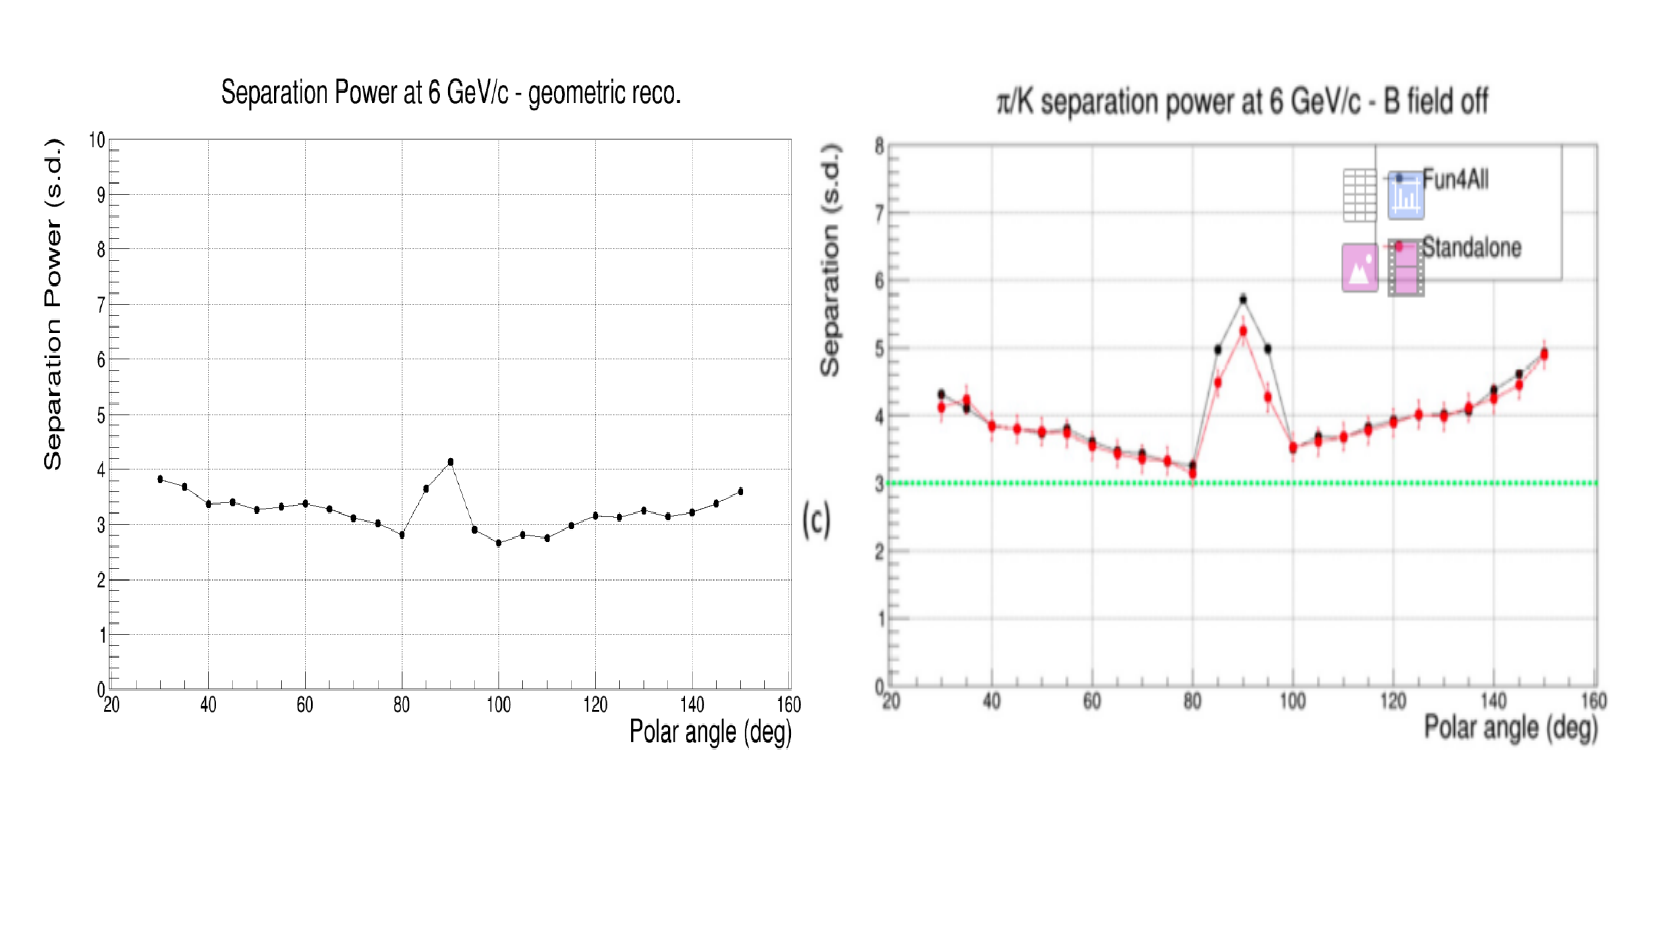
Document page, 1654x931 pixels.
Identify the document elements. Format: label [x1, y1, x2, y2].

picture [37, 74, 1651, 751]
